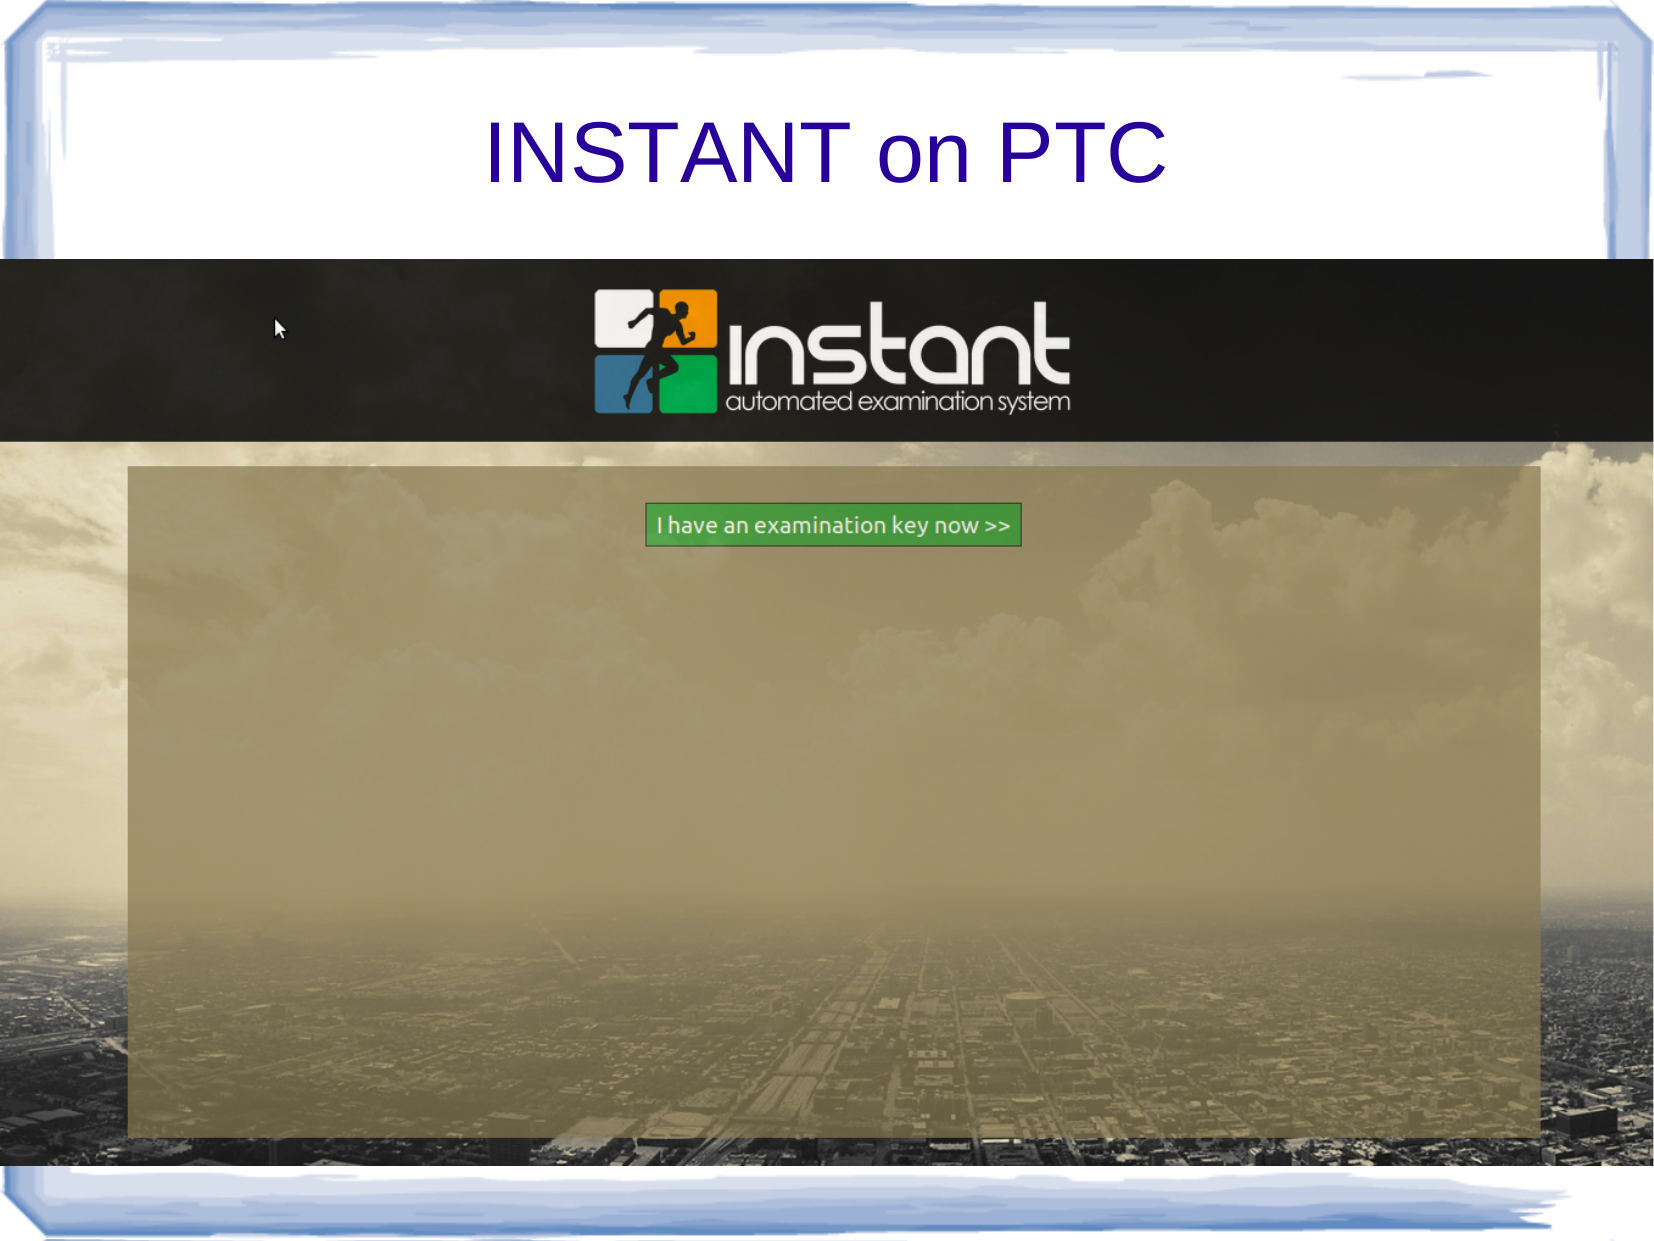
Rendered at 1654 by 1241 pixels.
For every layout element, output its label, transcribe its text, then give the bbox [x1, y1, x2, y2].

title INSTANT on PTC [82, 49, 1571, 257]
picture [0, 0, 1654, 1241]
